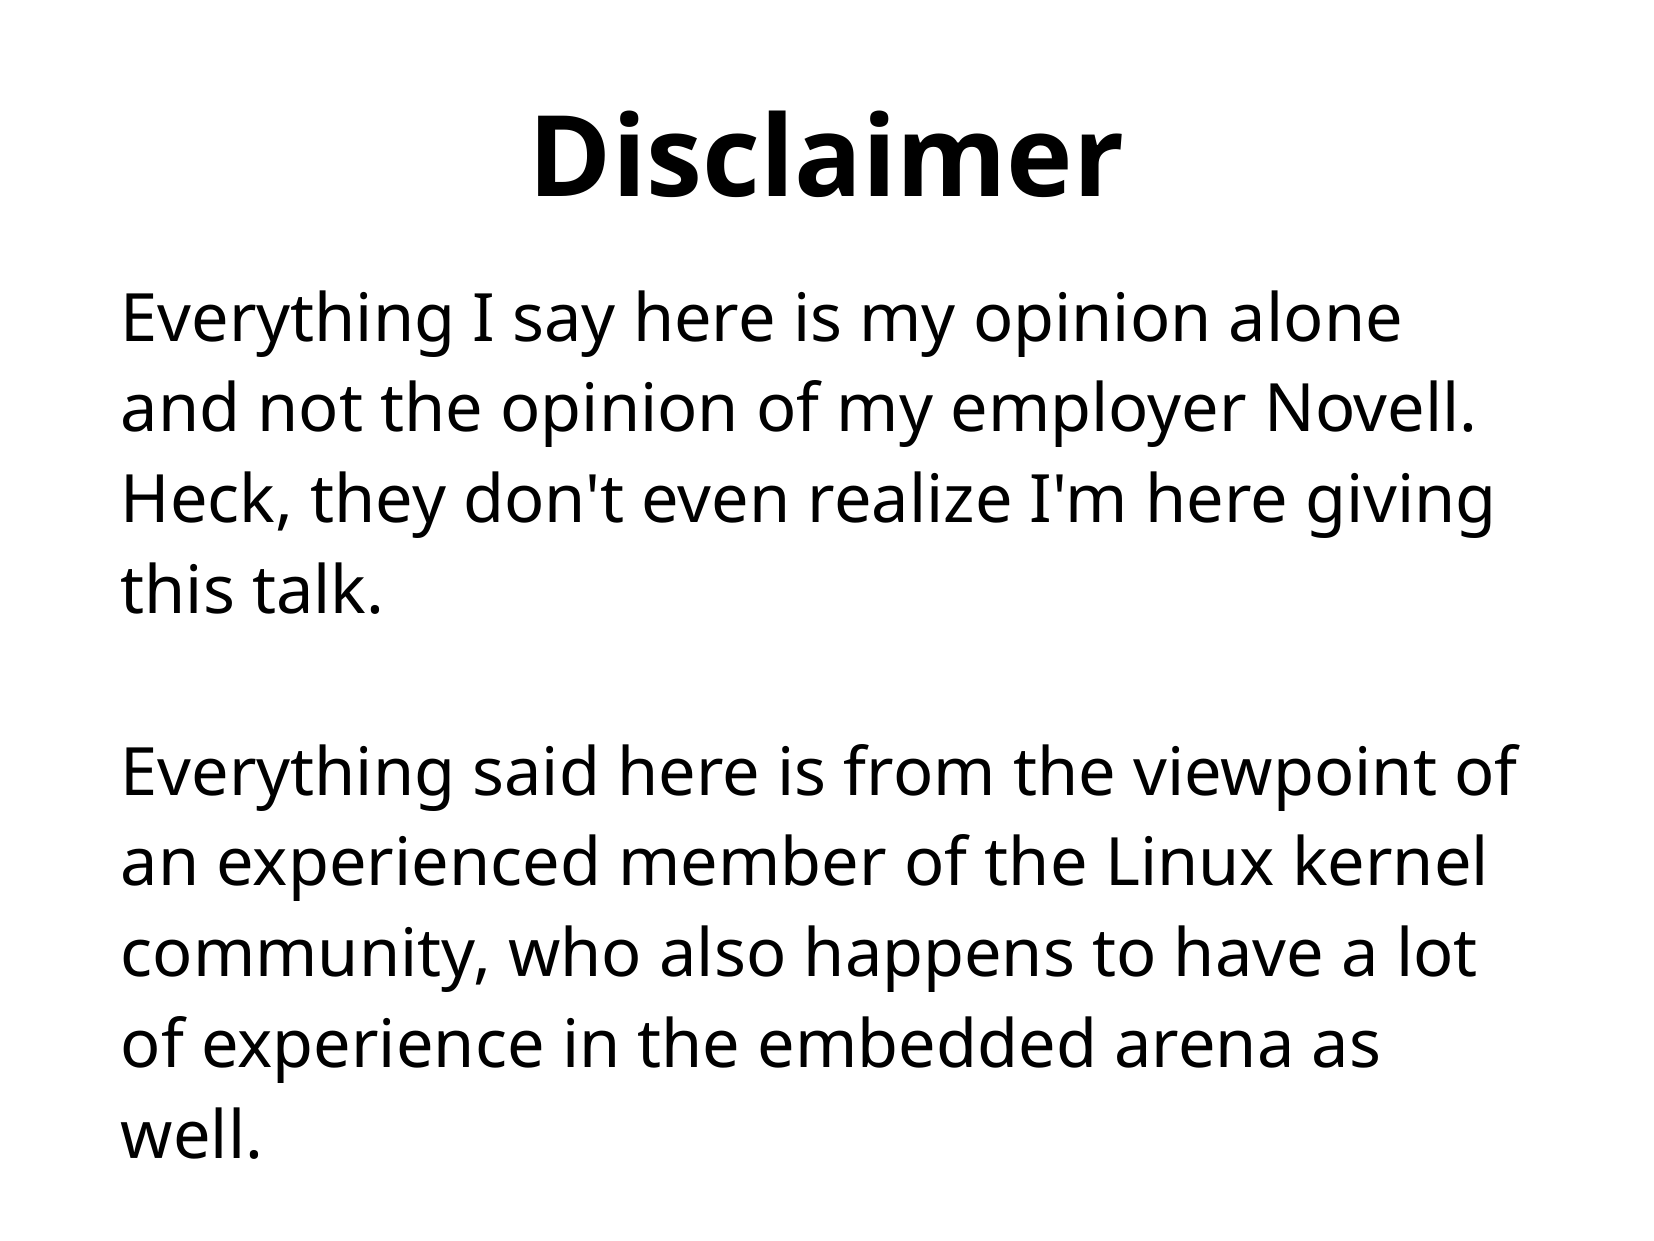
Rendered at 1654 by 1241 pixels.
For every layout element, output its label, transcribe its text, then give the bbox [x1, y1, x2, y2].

text_box Everything I say here is my opinion alone and not the opinion of my employer Novell. Heck, they don't even realize I'm here giving this talk. Everything said here is from the viewpoint of an experienced member of the Linux kernel community, who also happens to have a lot of experience in the embedded arena as well. If you have any questions / concerns / flames, you know where to find me. [106, 262, 1538, 1163]
title Disclaimer [82, 56, 1571, 250]
